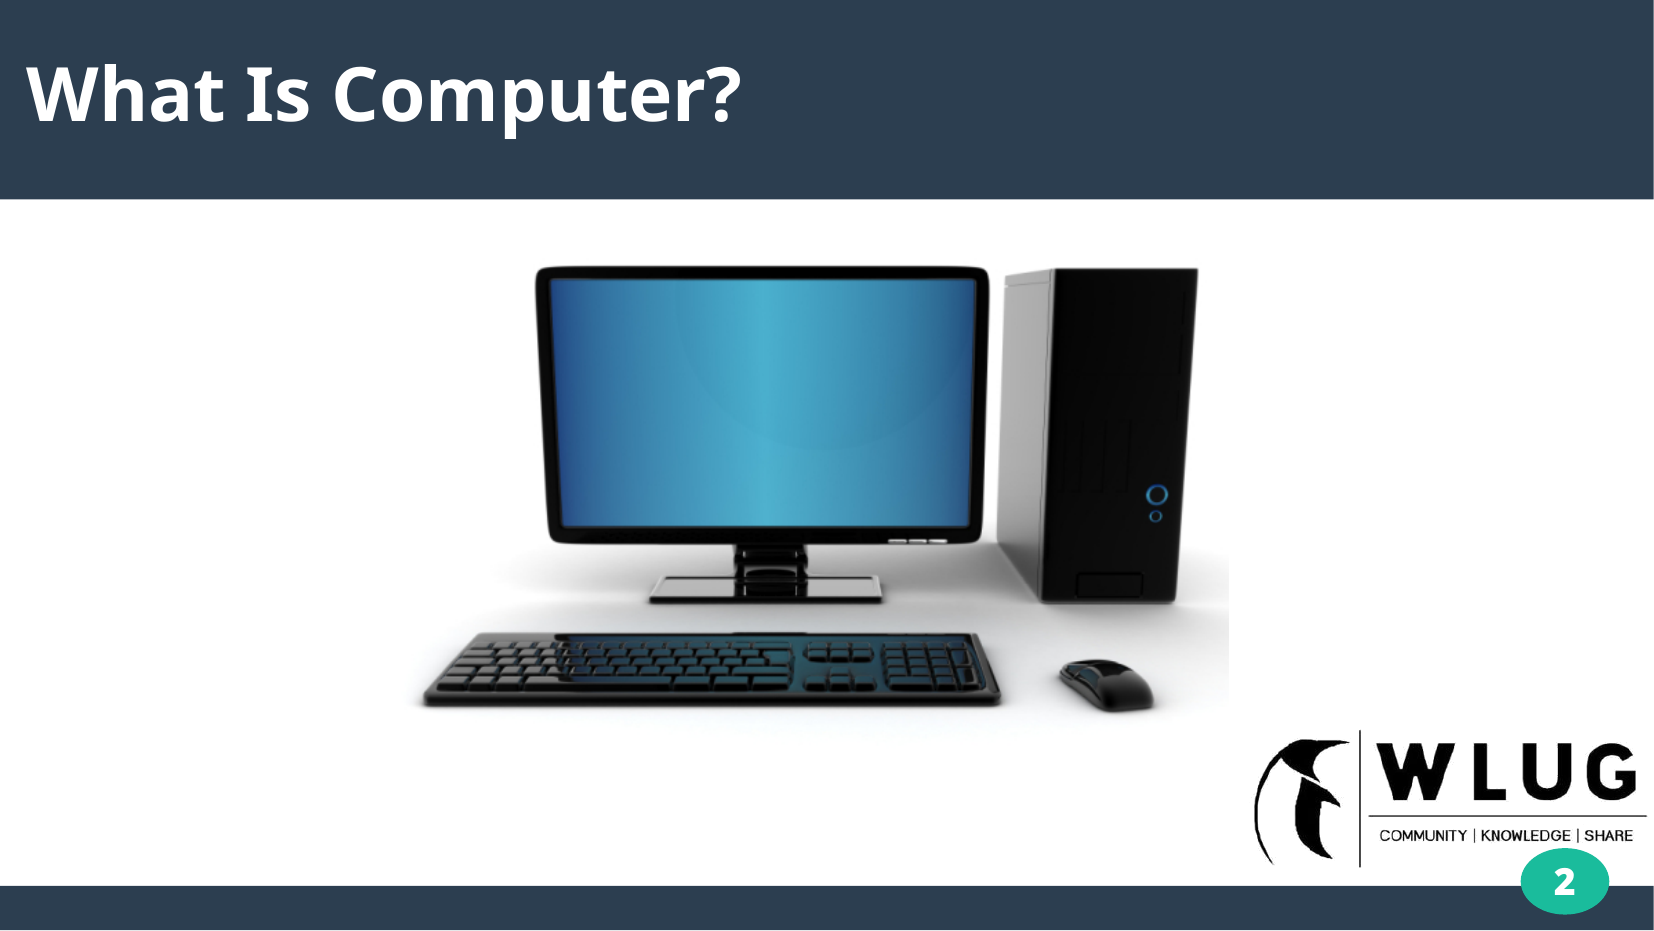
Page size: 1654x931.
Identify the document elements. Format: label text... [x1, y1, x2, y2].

text_box What Is Computer? [11, 40, 1028, 166]
picture [401, 237, 1654, 875]
